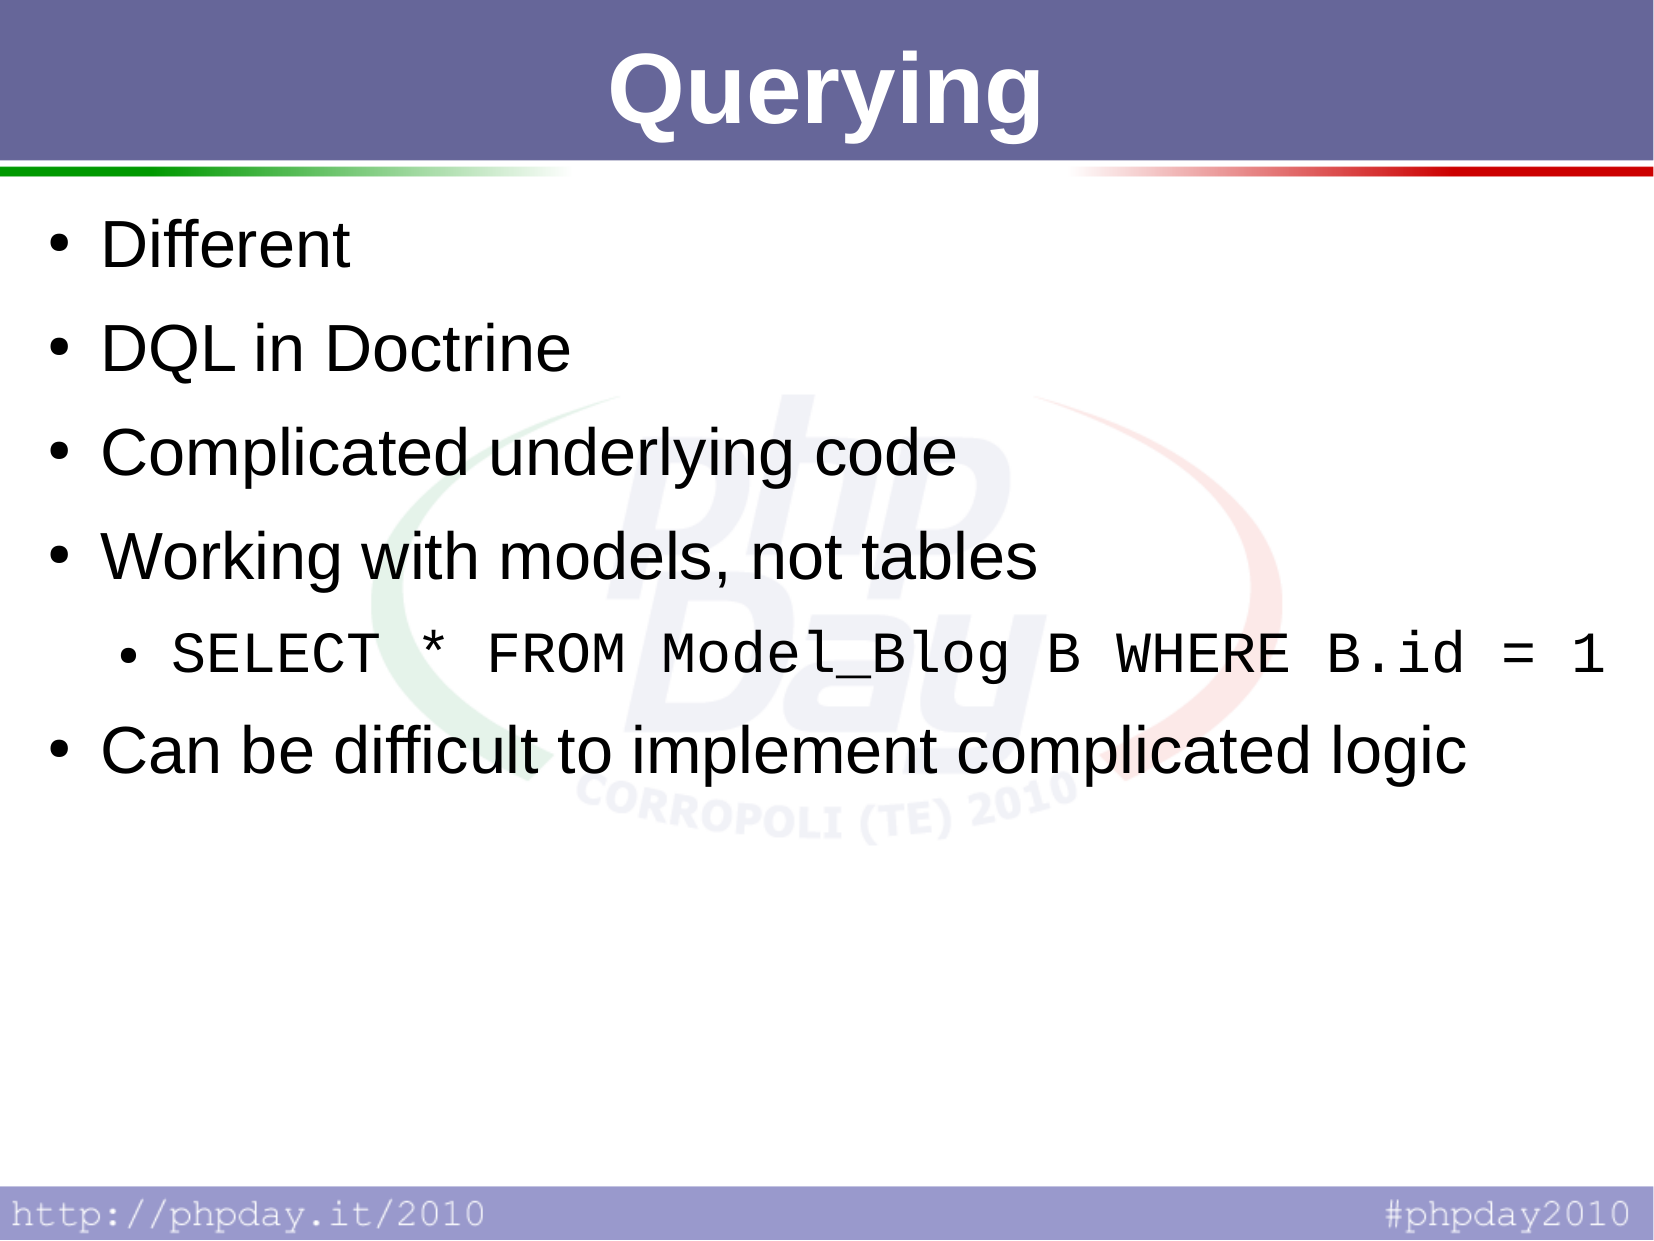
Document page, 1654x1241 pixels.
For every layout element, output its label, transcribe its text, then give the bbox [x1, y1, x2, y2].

title Querying [29, 7, 1625, 170]
list Different DQL in Doctrine Complicated underlying code Working with models, not tables SELECT * FROM Model_Blog B WHERE B.id = 1 Can be difficult to implement complicated logic [29, 206, 1625, 1094]
picture [0, 0, 1654, 1240]
